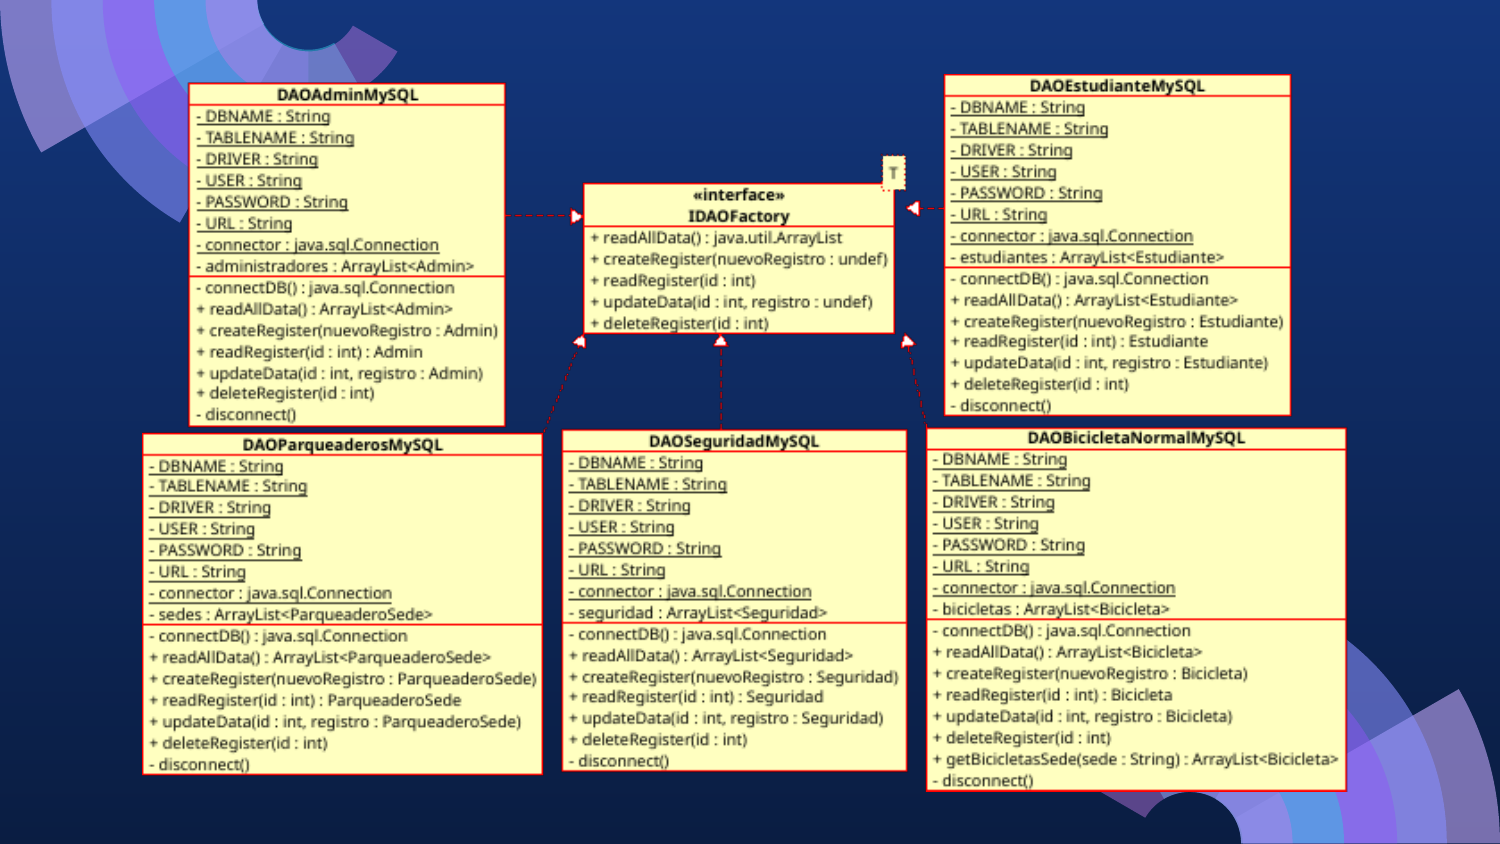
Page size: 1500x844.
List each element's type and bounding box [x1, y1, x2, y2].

picture [142, 74, 1351, 792]
